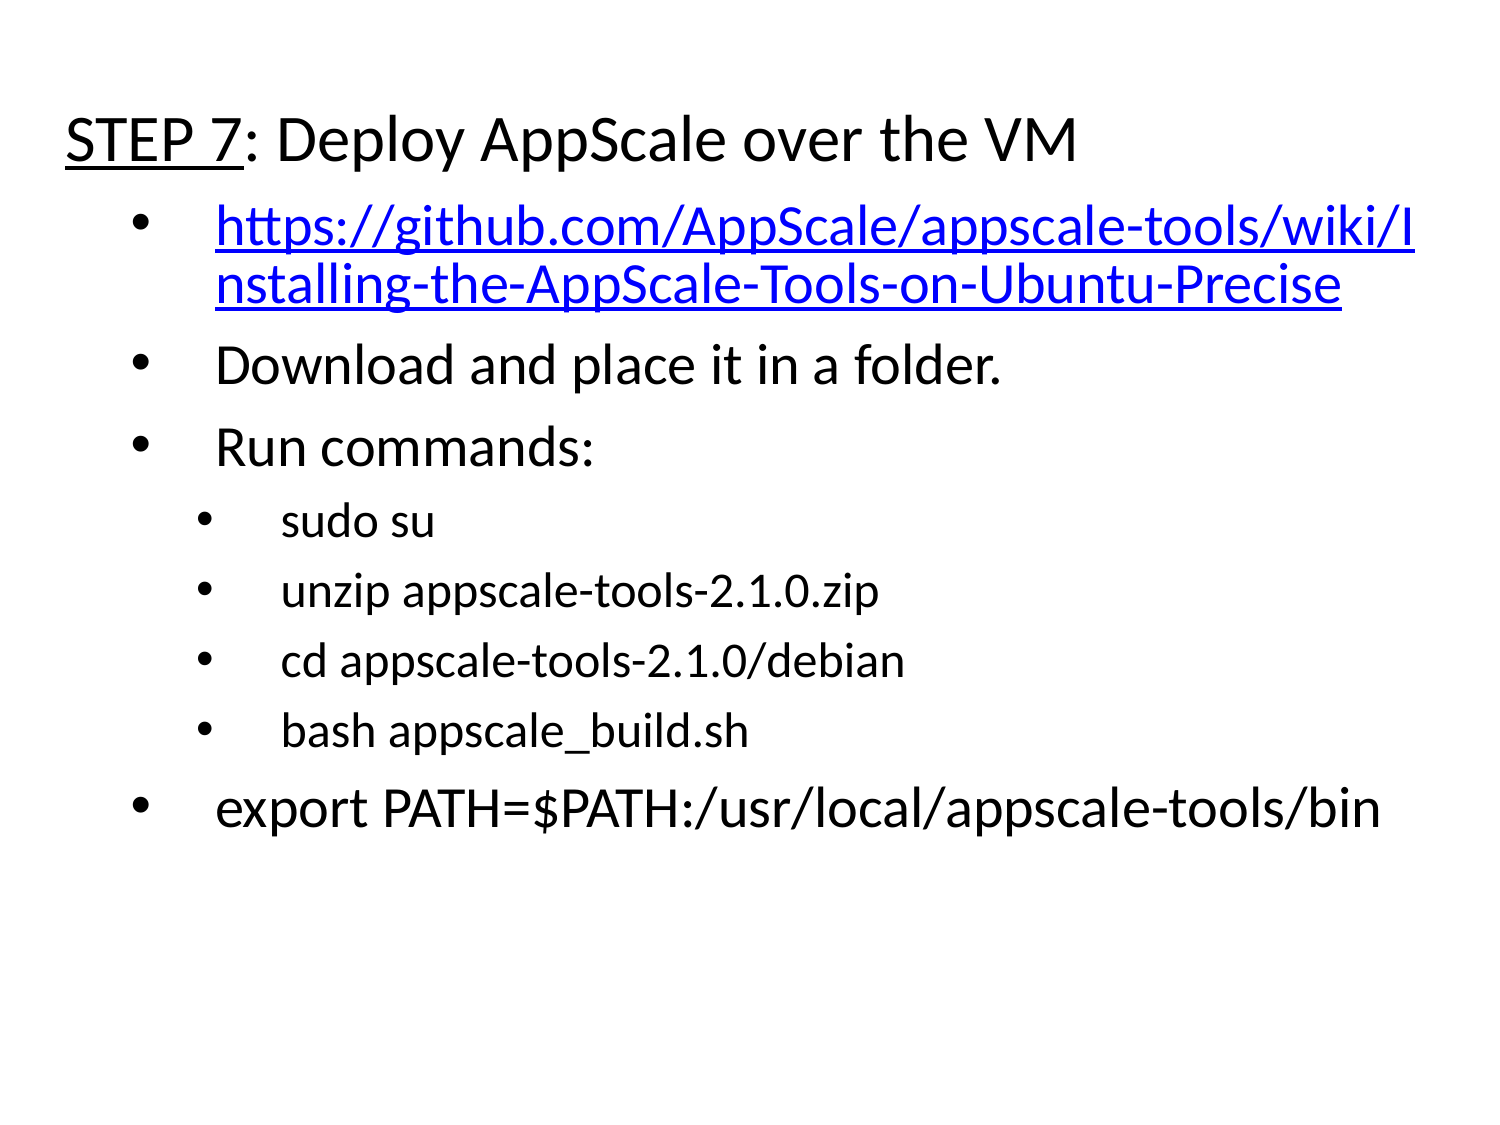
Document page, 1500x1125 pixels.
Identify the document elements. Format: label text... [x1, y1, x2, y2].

list STEP 7: Deploy AppScale over the VM https://github.com/AppScale/appscale-tools/wiki/Installing-the-AppScale-Tools-on-Ubuntu-Precise Download and place it in a folder. Run commands: sudo su unzip appscale-tools-2.1.0.zip cd appscale-tools-2.1.0/debian bash appscale_build.sh export PATH=$PATH:/usr/local/appscale-tools/bin [50, 87, 1450, 1088]
